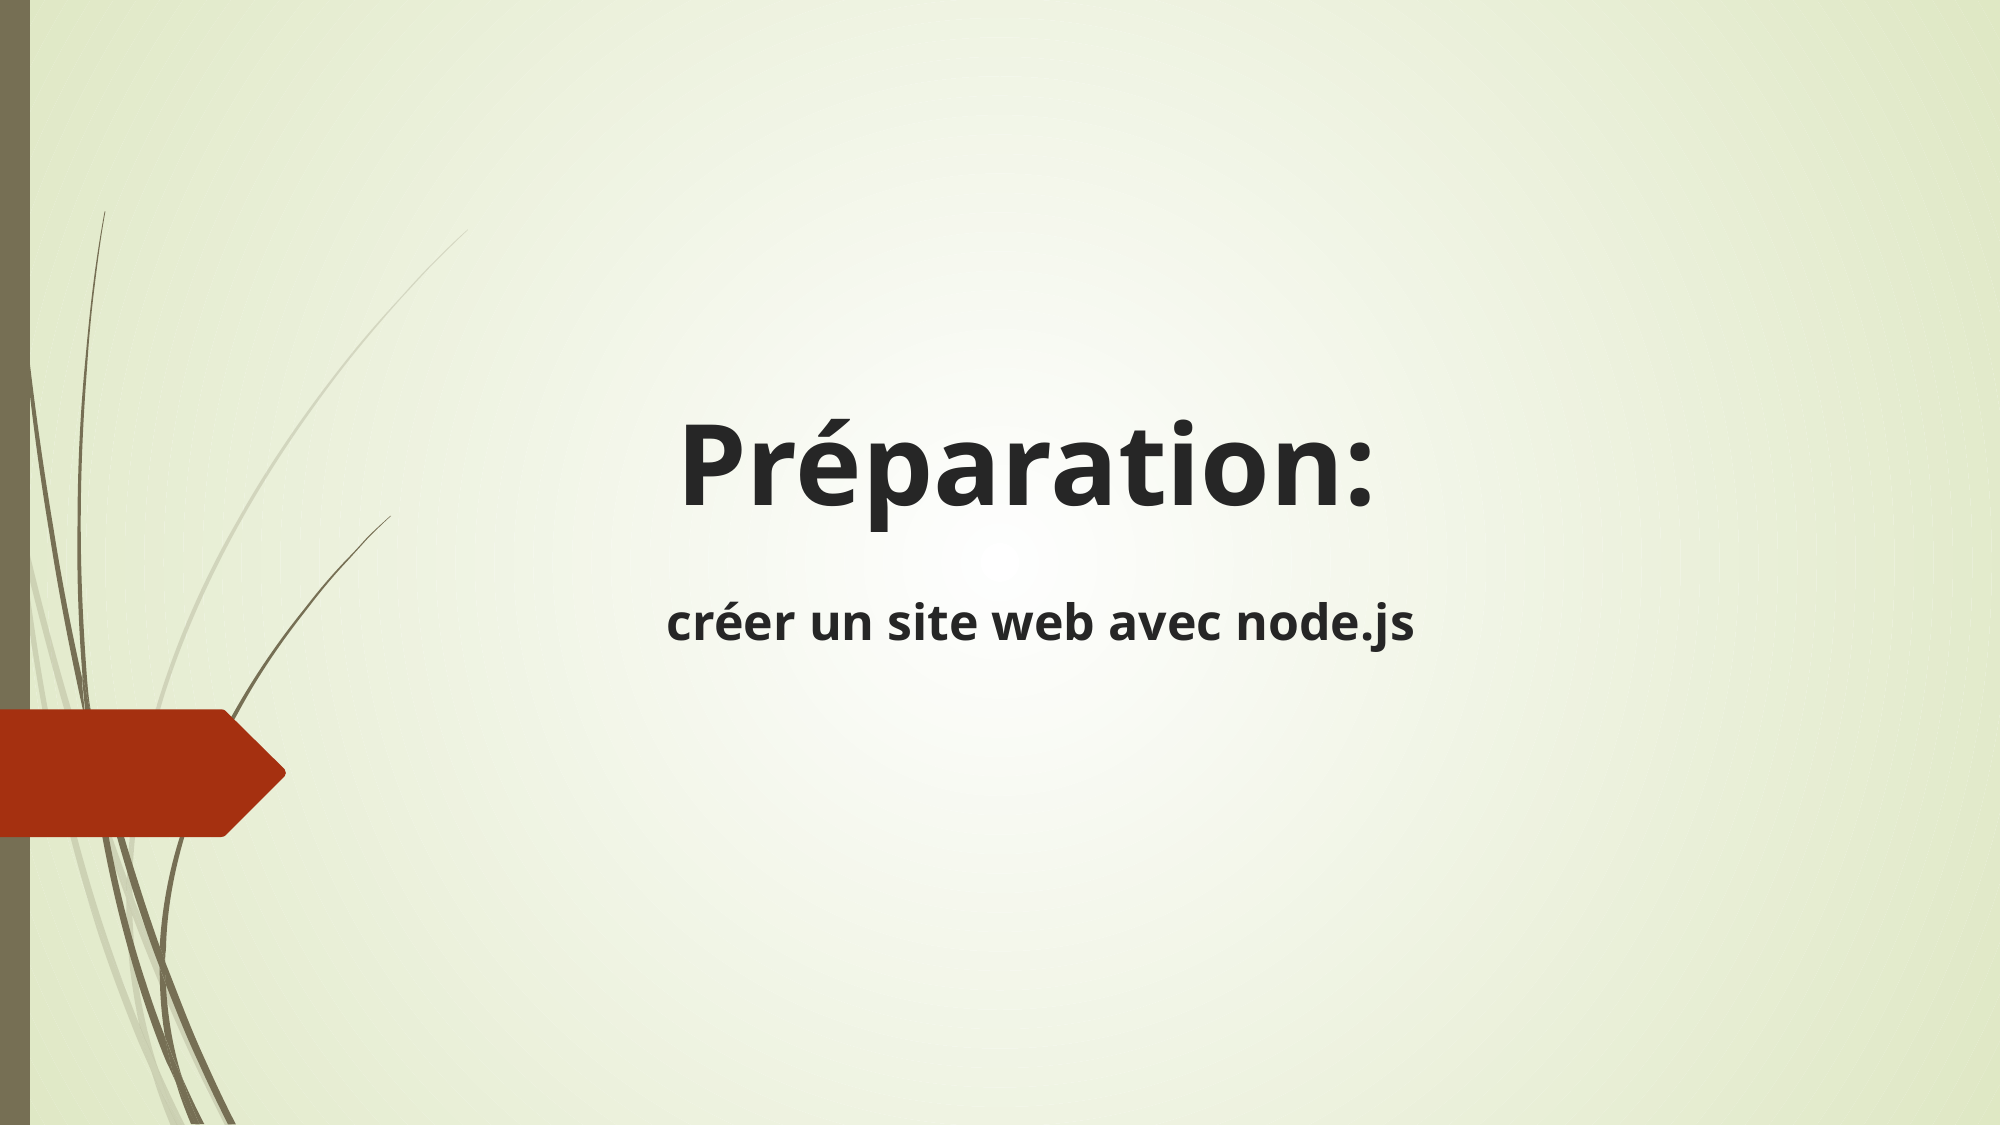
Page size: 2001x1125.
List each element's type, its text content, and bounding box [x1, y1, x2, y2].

title Préparation: créer un site web avec node.js [295, 299, 1758, 671]
